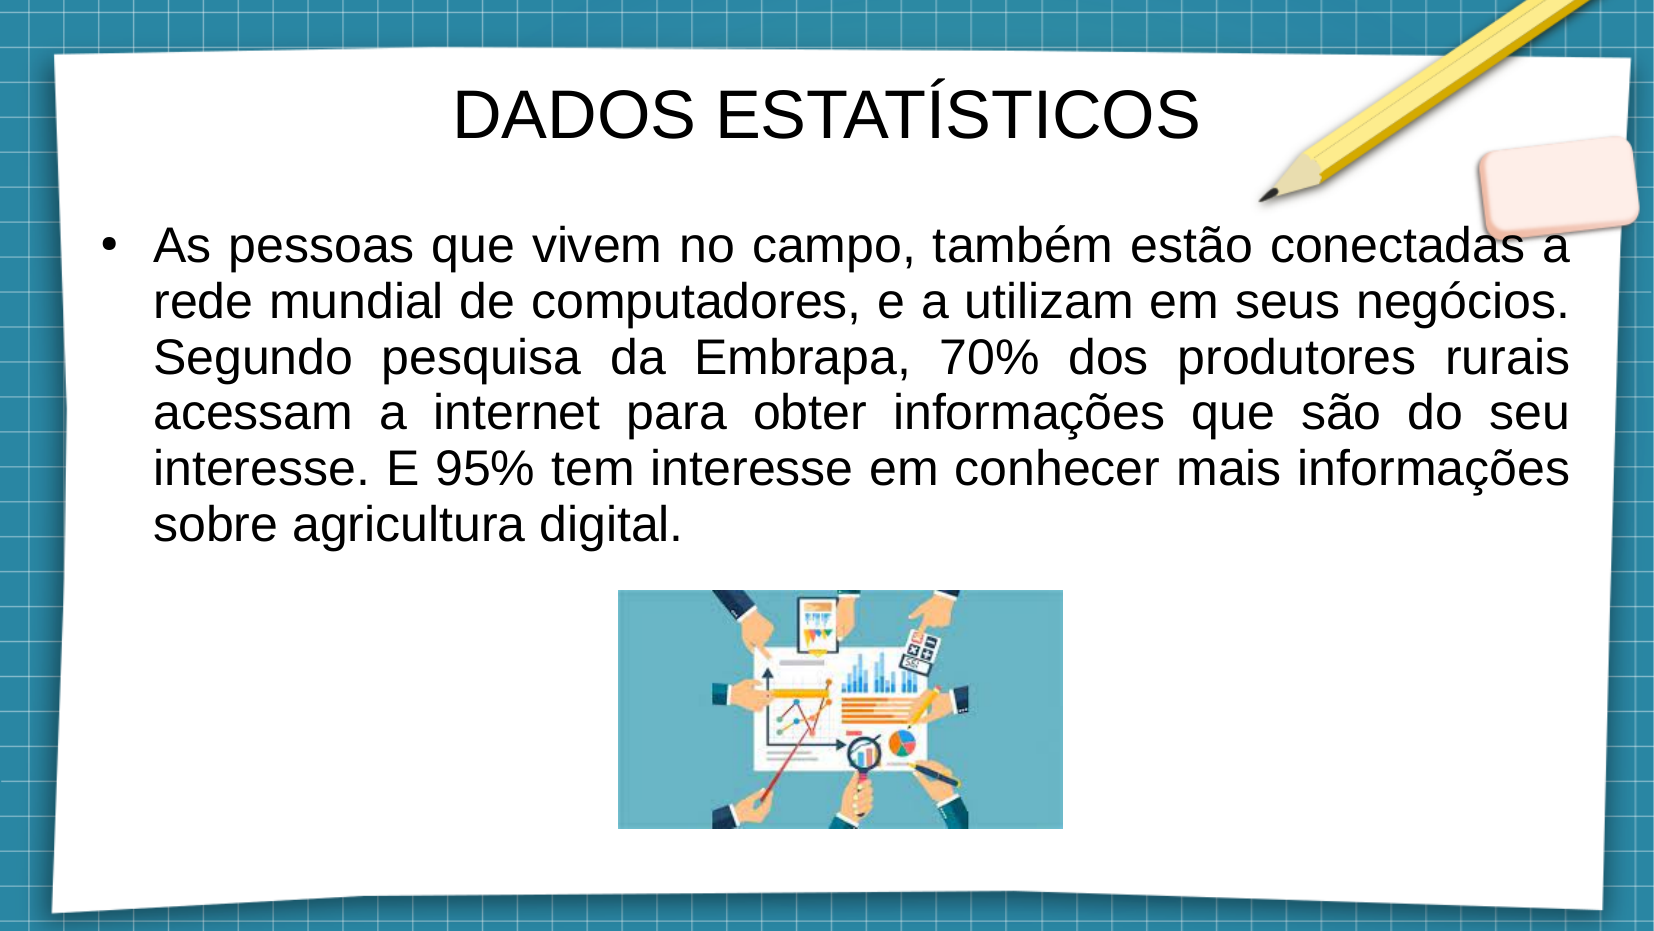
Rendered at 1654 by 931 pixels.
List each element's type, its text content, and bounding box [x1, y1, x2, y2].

list As pessoas que vivem no campo, também estão conectadas a rede mundial de computadores, e a utilizam em seus negócios. Segundo pesquisa da Embrapa, 70% dos produtores rurais acessam a internet para obter informações que são do seu interesse. E 95% tem interesse em conhecer mais informações sobre agricultura digital. [82, 217, 1571, 758]
title DADOS ESTATÍSTICOS [82, 37, 1571, 193]
picture [0, 0, 1654, 931]
